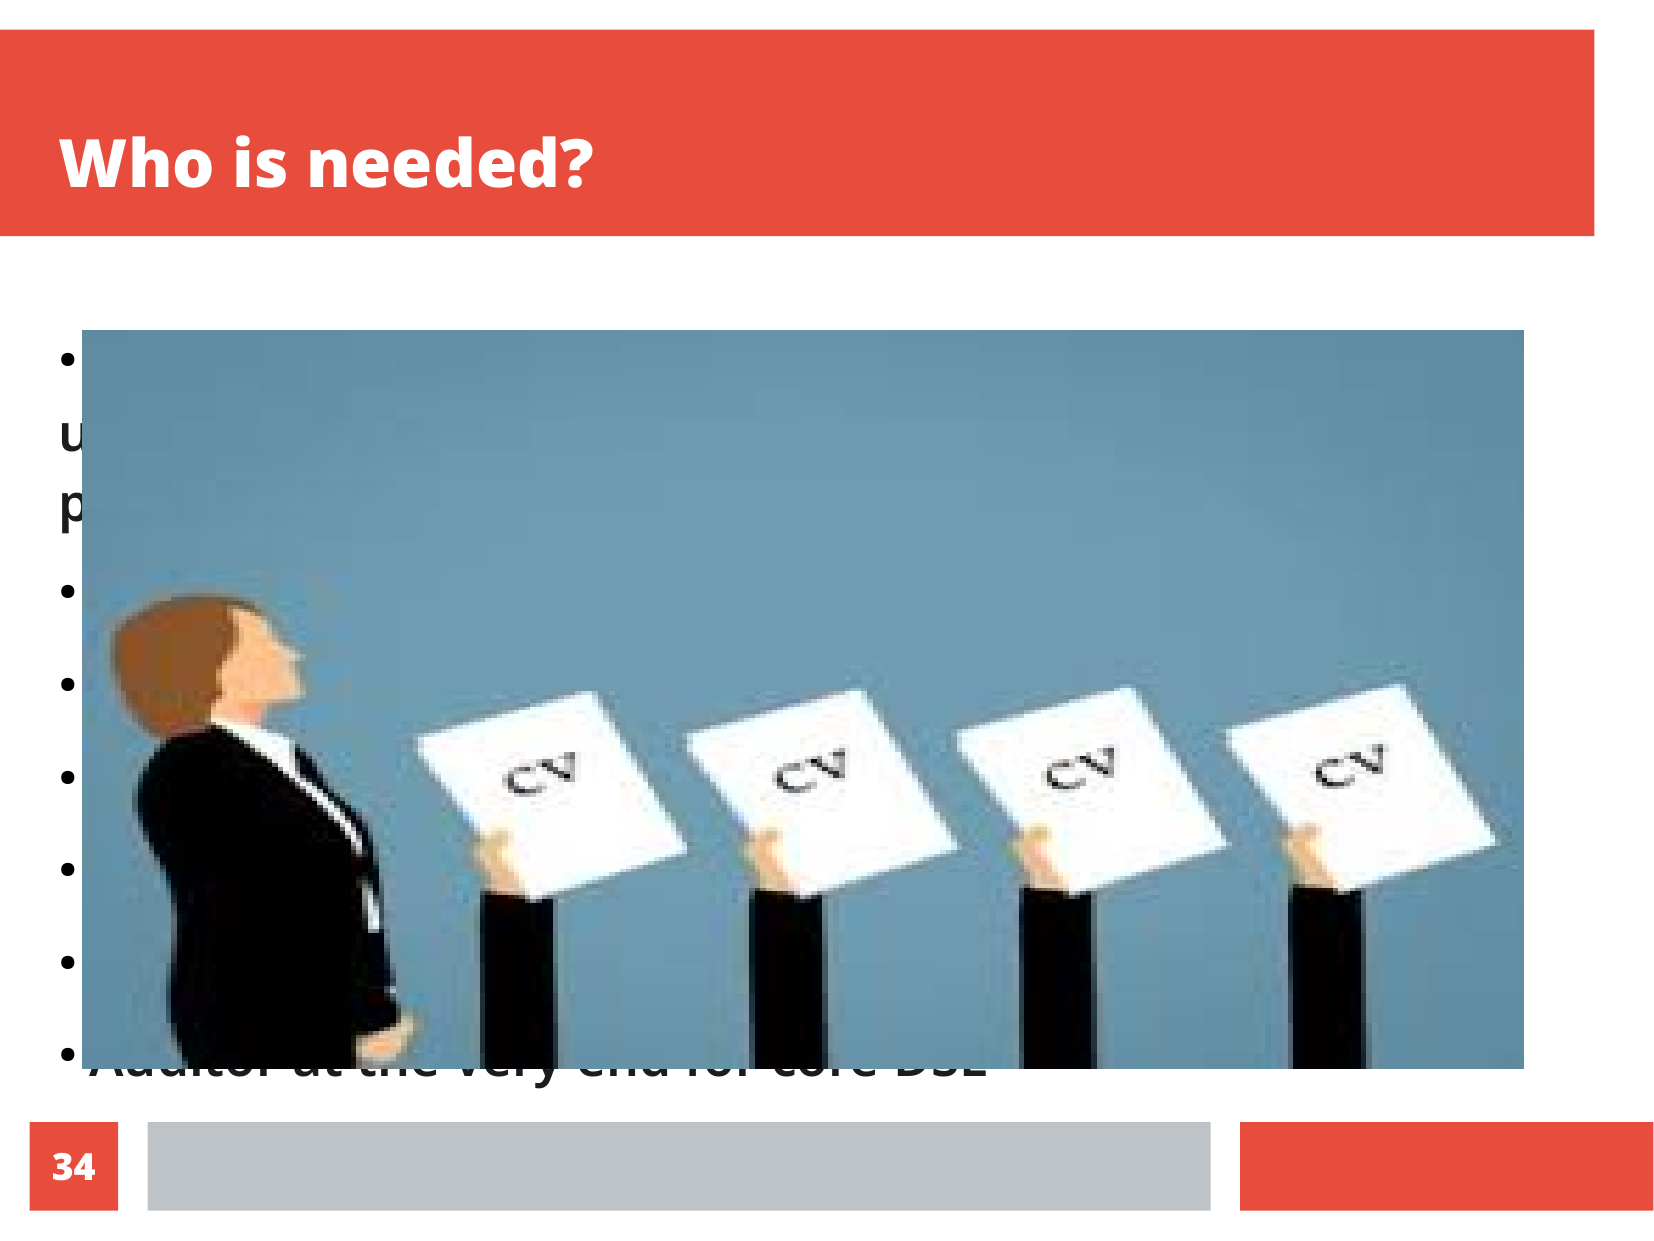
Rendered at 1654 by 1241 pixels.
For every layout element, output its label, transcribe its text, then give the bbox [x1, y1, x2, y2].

list Key user/marketing guy – getting in touch with potential users at various meetings, shaping the requirements with parent broker Windows desktop developer Highly skilled programmer for DSL One programmer – past stock data, simple web service Project director – from parent broker Project manager also as a team leader Auditor at the very end for core DSL [59, 324, 1565, 1093]
picture [82, 330, 1524, 1069]
title Who is needed? [59, 59, 1595, 207]
